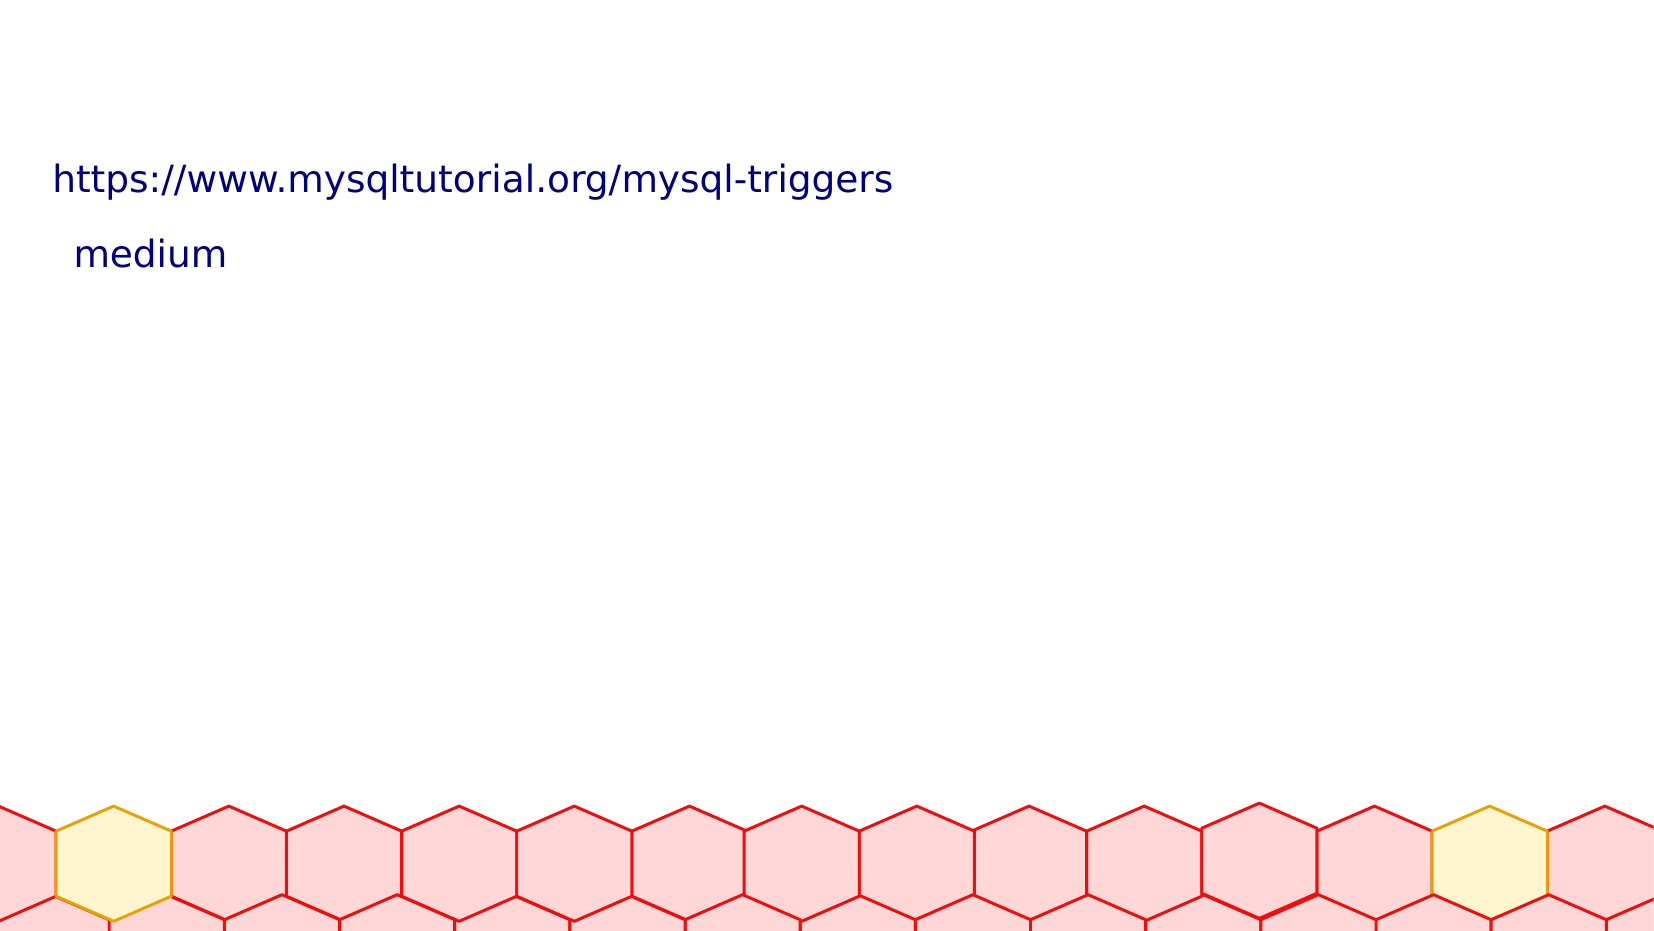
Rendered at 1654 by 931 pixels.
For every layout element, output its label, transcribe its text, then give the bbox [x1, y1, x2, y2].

text_box medium [58, 225, 376, 281]
text_box https://www.mysqltutorial.org/mysql-triggers [37, 150, 1126, 206]
